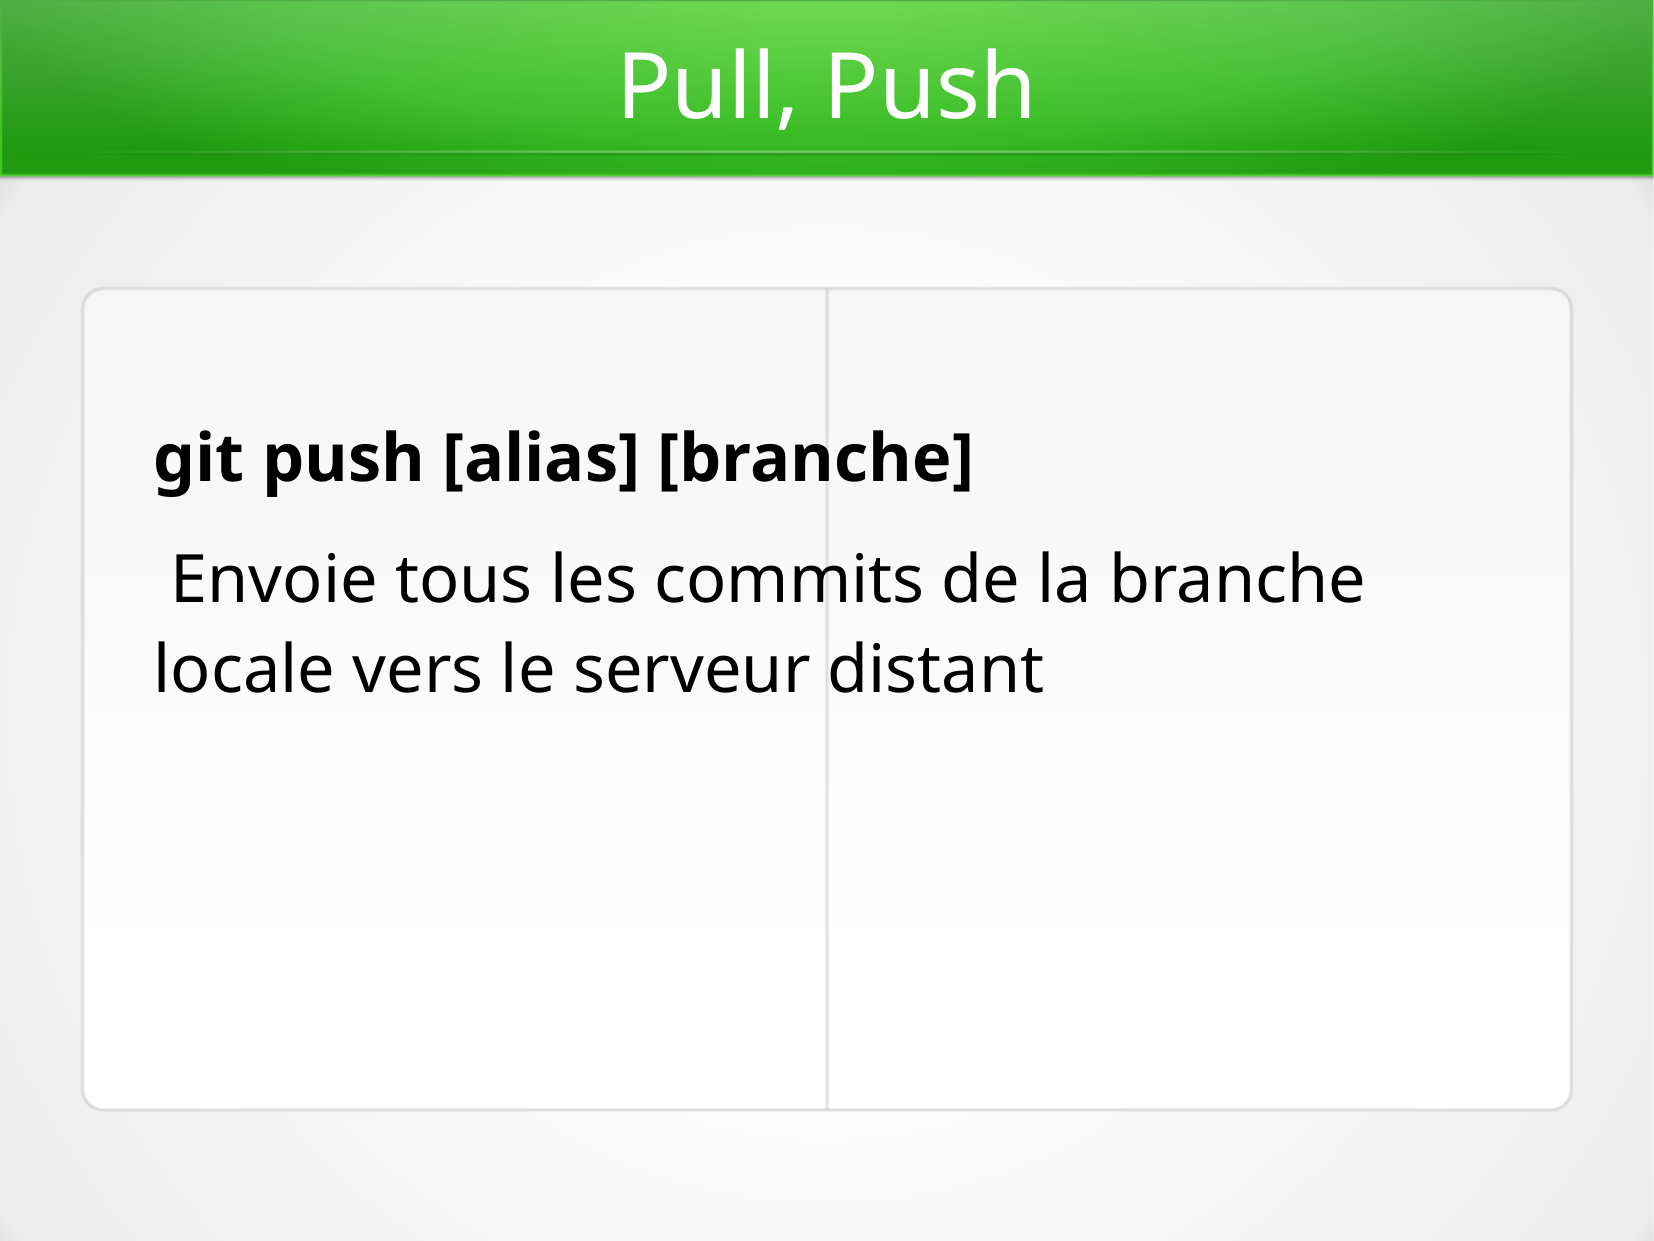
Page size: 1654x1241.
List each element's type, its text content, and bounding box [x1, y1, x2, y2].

title Pull, Push [82, 11, 1571, 154]
list git push [alias] [branche] Envoie tous les commits de la branche locale vers le serveur distant [82, 290, 1560, 1111]
picture [0, 0, 1654, 1241]
